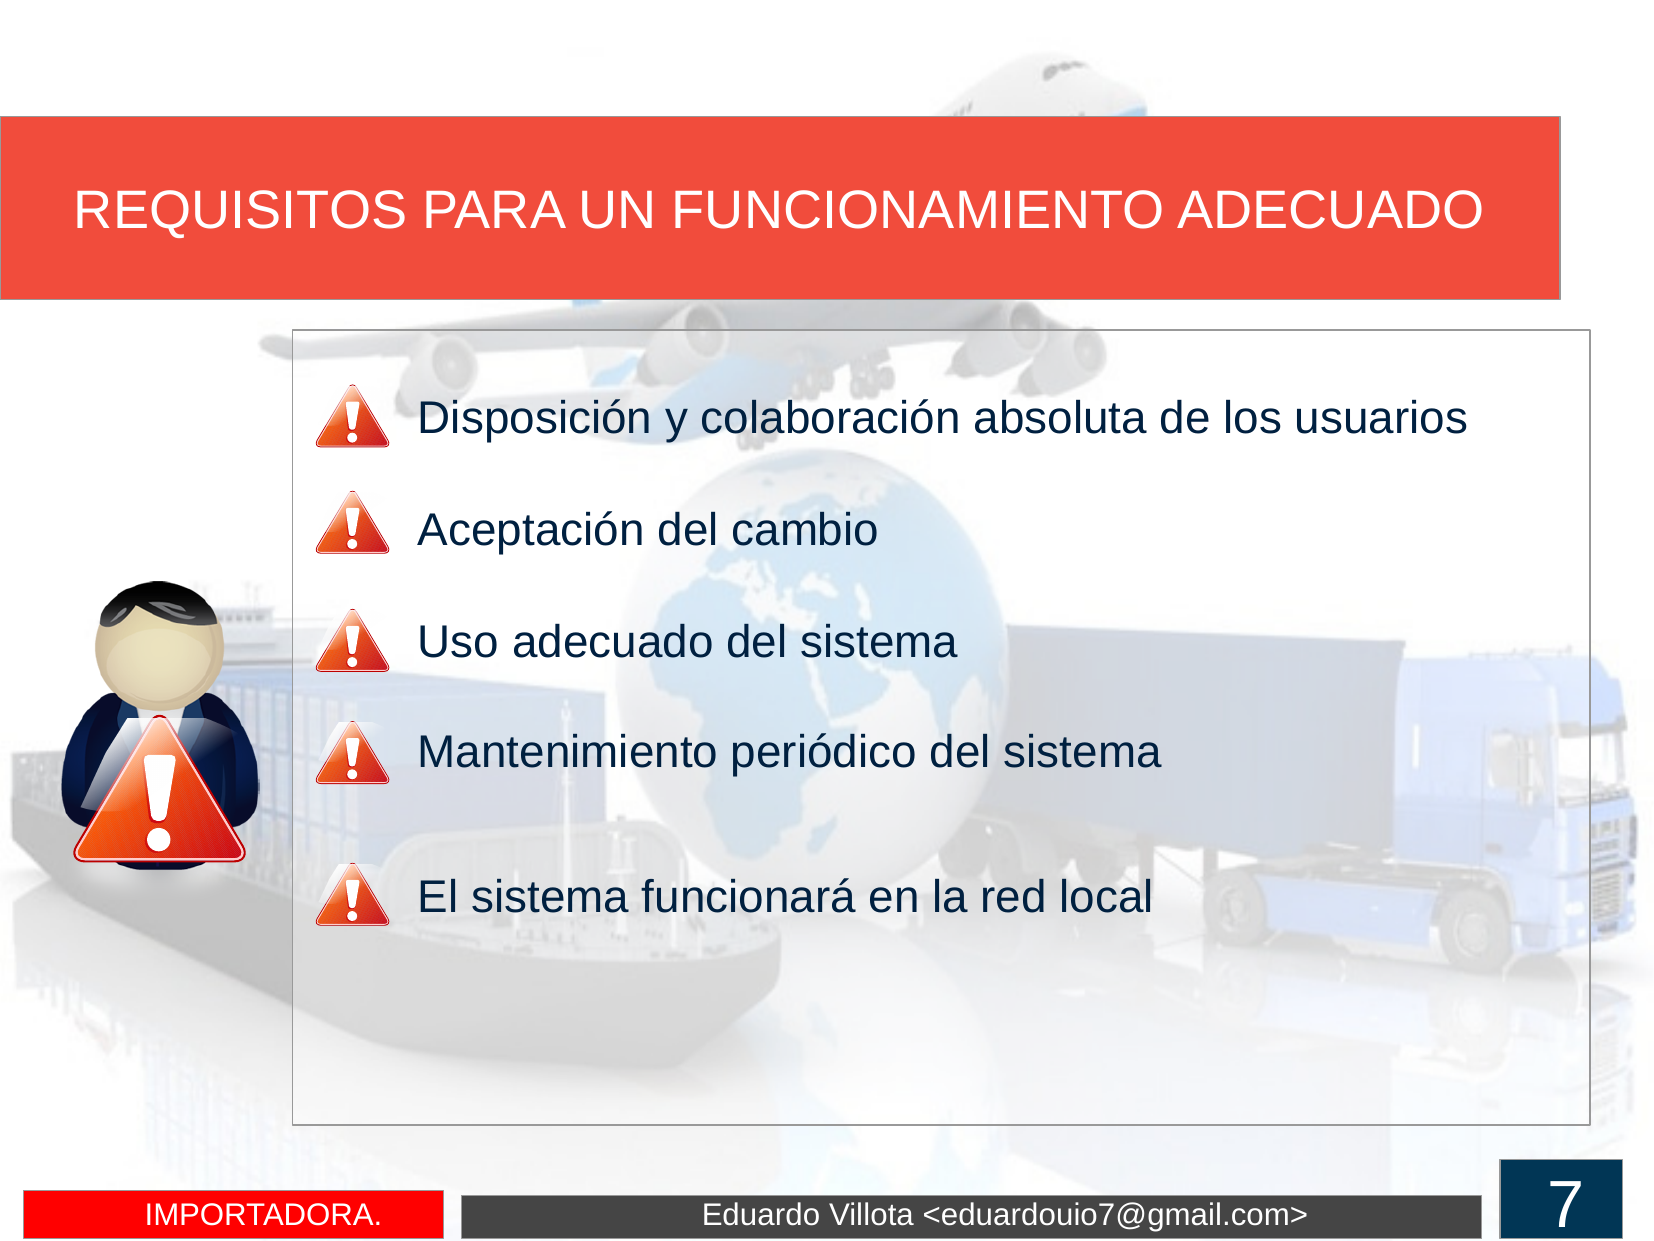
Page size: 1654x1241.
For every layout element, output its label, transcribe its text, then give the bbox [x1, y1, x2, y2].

text_box [0, 116, 1561, 300]
text_box [1500, 1159, 1532, 1239]
text_box [1593, 1159, 1623, 1239]
text_box [23, 1190, 129, 1239]
text_box Disposición y colaboración absoluta de los usuarios [403, 384, 1485, 450]
text_box [398, 1190, 444, 1239]
text_box [461, 1195, 687, 1239]
text_box Uso adecuado del sistema [403, 608, 1561, 675]
text_box Mantenimiento periódico del sistema [403, 718, 1530, 835]
text_box 7 [1532, 1159, 1593, 1241]
text_box IMPORTADORA. [129, 1189, 398, 1240]
text_box Aceptación del cambio [403, 496, 1573, 573]
text_box El sistema funcionará en la red local [402, 864, 1510, 930]
text_box [292, 330, 1591, 1126]
text_box [1325, 1195, 1482, 1239]
text_box REQUISITOS PARA UN FUNCIONAMIENTO ADECUADO [59, 172, 1502, 262]
text_box Eduardo Villota <eduardouio7@gmail.com> [687, 1189, 1325, 1240]
picture [0, 0, 1654, 1241]
